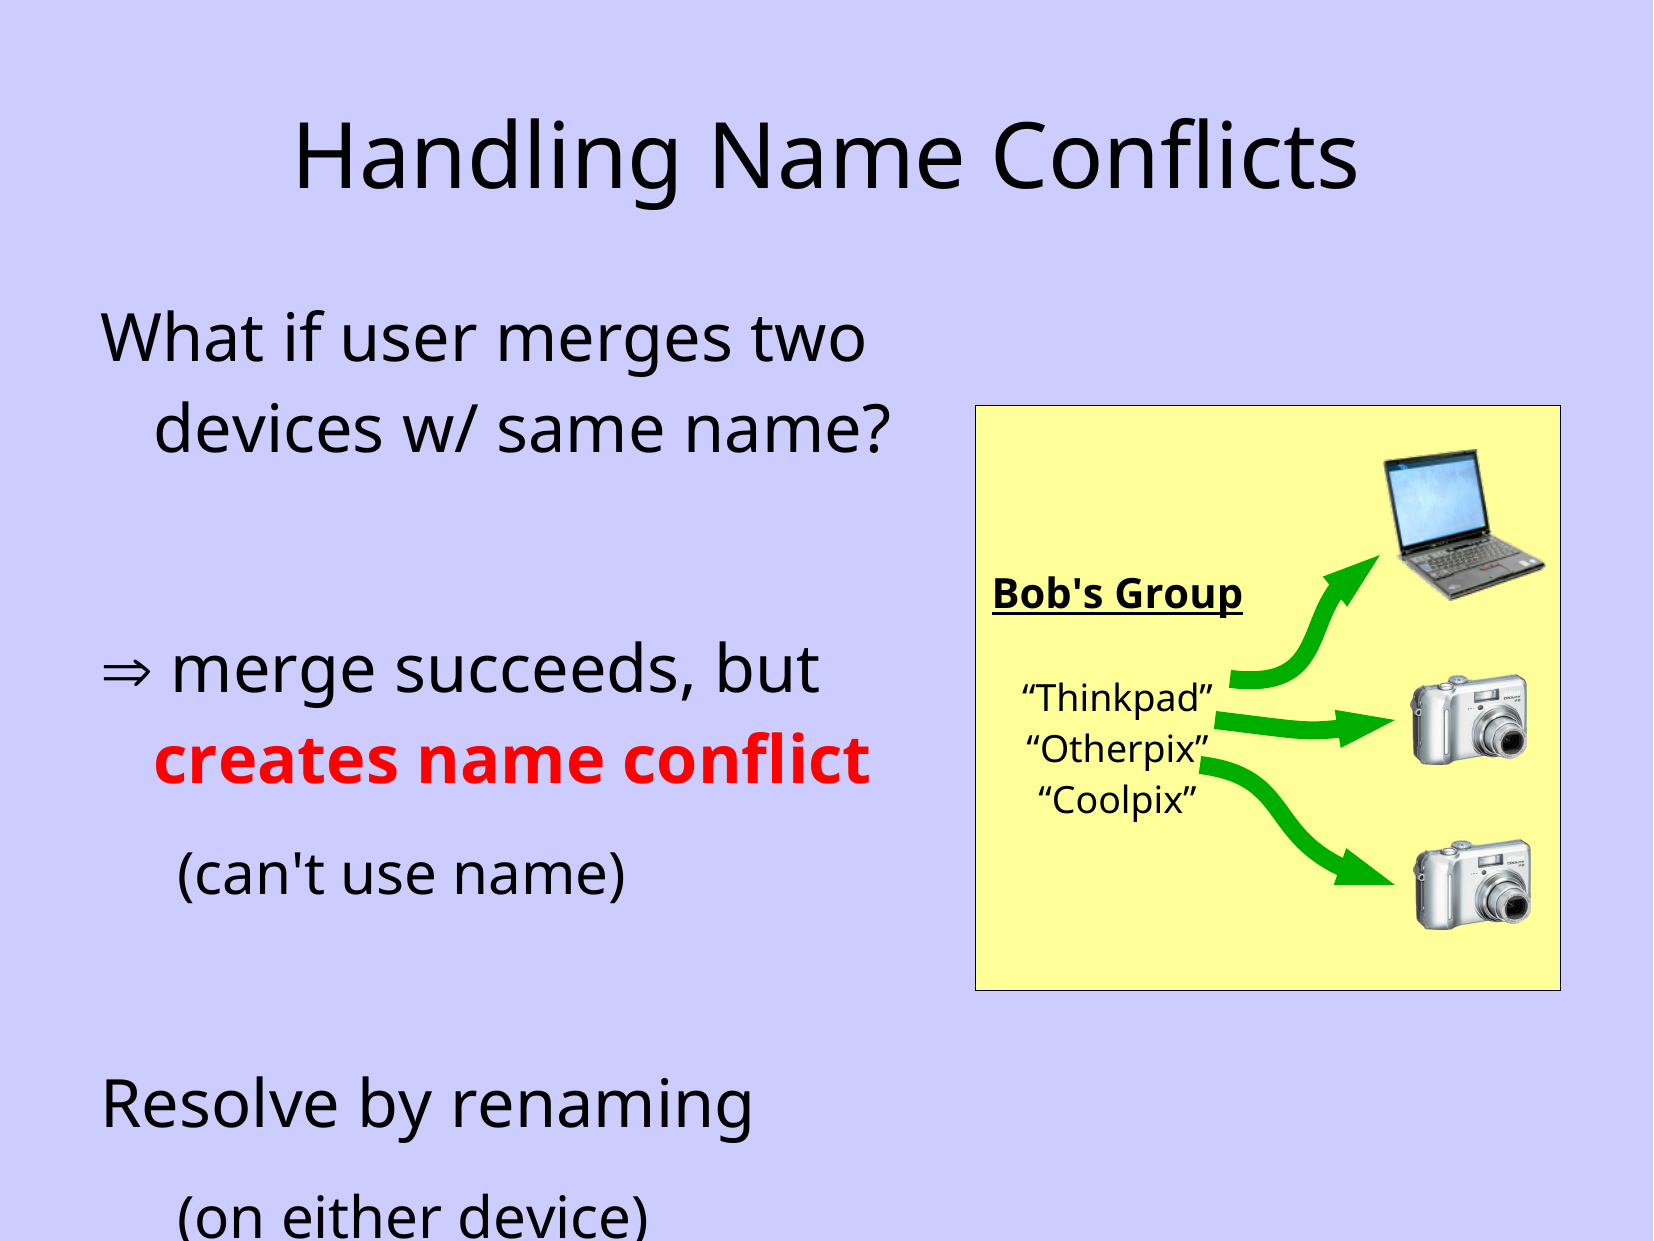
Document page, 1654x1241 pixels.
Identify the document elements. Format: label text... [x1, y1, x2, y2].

text_box [975, 405, 1561, 991]
picture [1410, 674, 1527, 766]
picture [1383, 449, 1546, 602]
picture [1413, 839, 1531, 931]
list What if user merges two devices w/ same name? ⇒ merge succeeds, but creates name conflict (can't use name) Resolve by renaming (on either device) [82, 290, 916, 1143]
text_box Bob's Group “Thinkpad” “Otherpix” “Coolpix” [975, 556, 1261, 856]
title Handling Name Conflicts [82, 49, 1571, 257]
